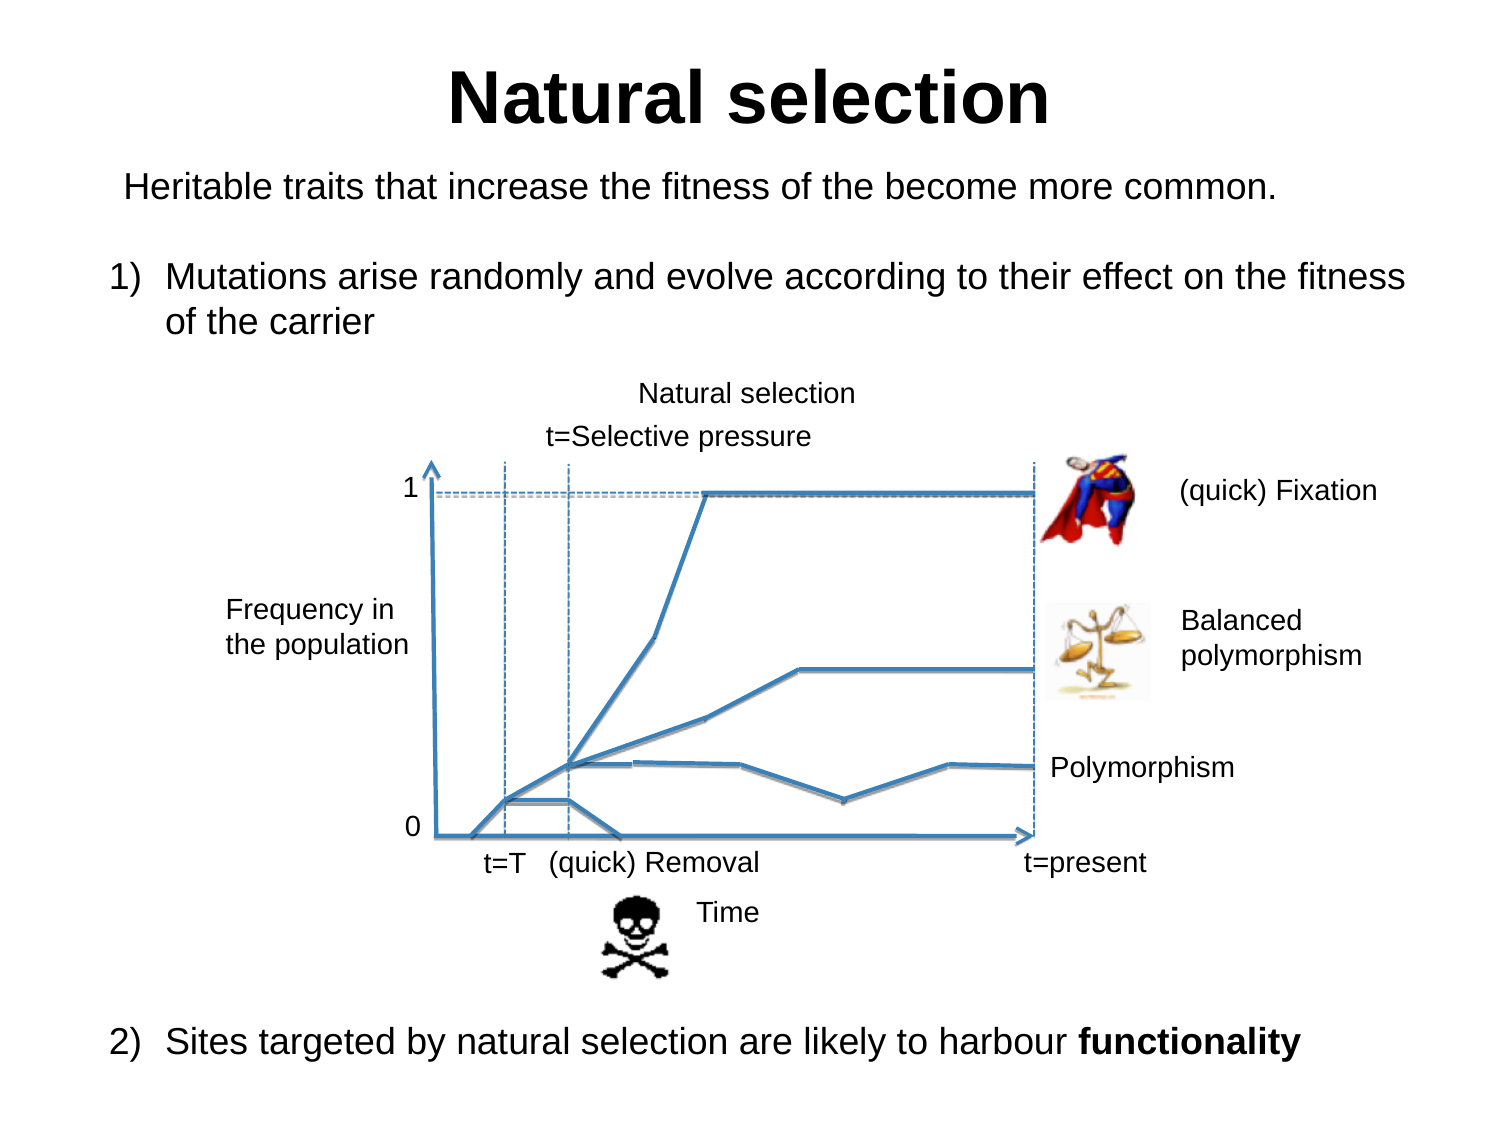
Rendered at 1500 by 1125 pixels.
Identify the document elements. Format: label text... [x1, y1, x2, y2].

text_box t=Selective pressure [531, 409, 828, 460]
text_box 0 [390, 799, 436, 850]
title Natural selection [75, 0, 1425, 146]
list Heritable traits that increase the fitness of the become more common. Mutations arise randomly and evolve according to their effect on the fitness of the carrier Sites targeted by natural selection are likely to harbour functionality [75, 146, 1425, 363]
text_box t=T [468, 837, 542, 887]
text_box (quick) Fixation [1164, 463, 1393, 514]
text_box 1 [387, 460, 434, 511]
text_box Balanced polymorphism [1166, 594, 1378, 680]
text_box t=present [1009, 835, 1162, 886]
text_box (quick) Removal [533, 835, 775, 886]
picture [1036, 436, 1143, 567]
text_box Natural selection [623, 366, 872, 417]
text_box Time [681, 886, 799, 937]
picture [1037, 583, 1164, 718]
text_box Polymorphism [1035, 740, 1251, 791]
picture [590, 883, 676, 990]
text_box Frequency in the population [210, 583, 432, 669]
